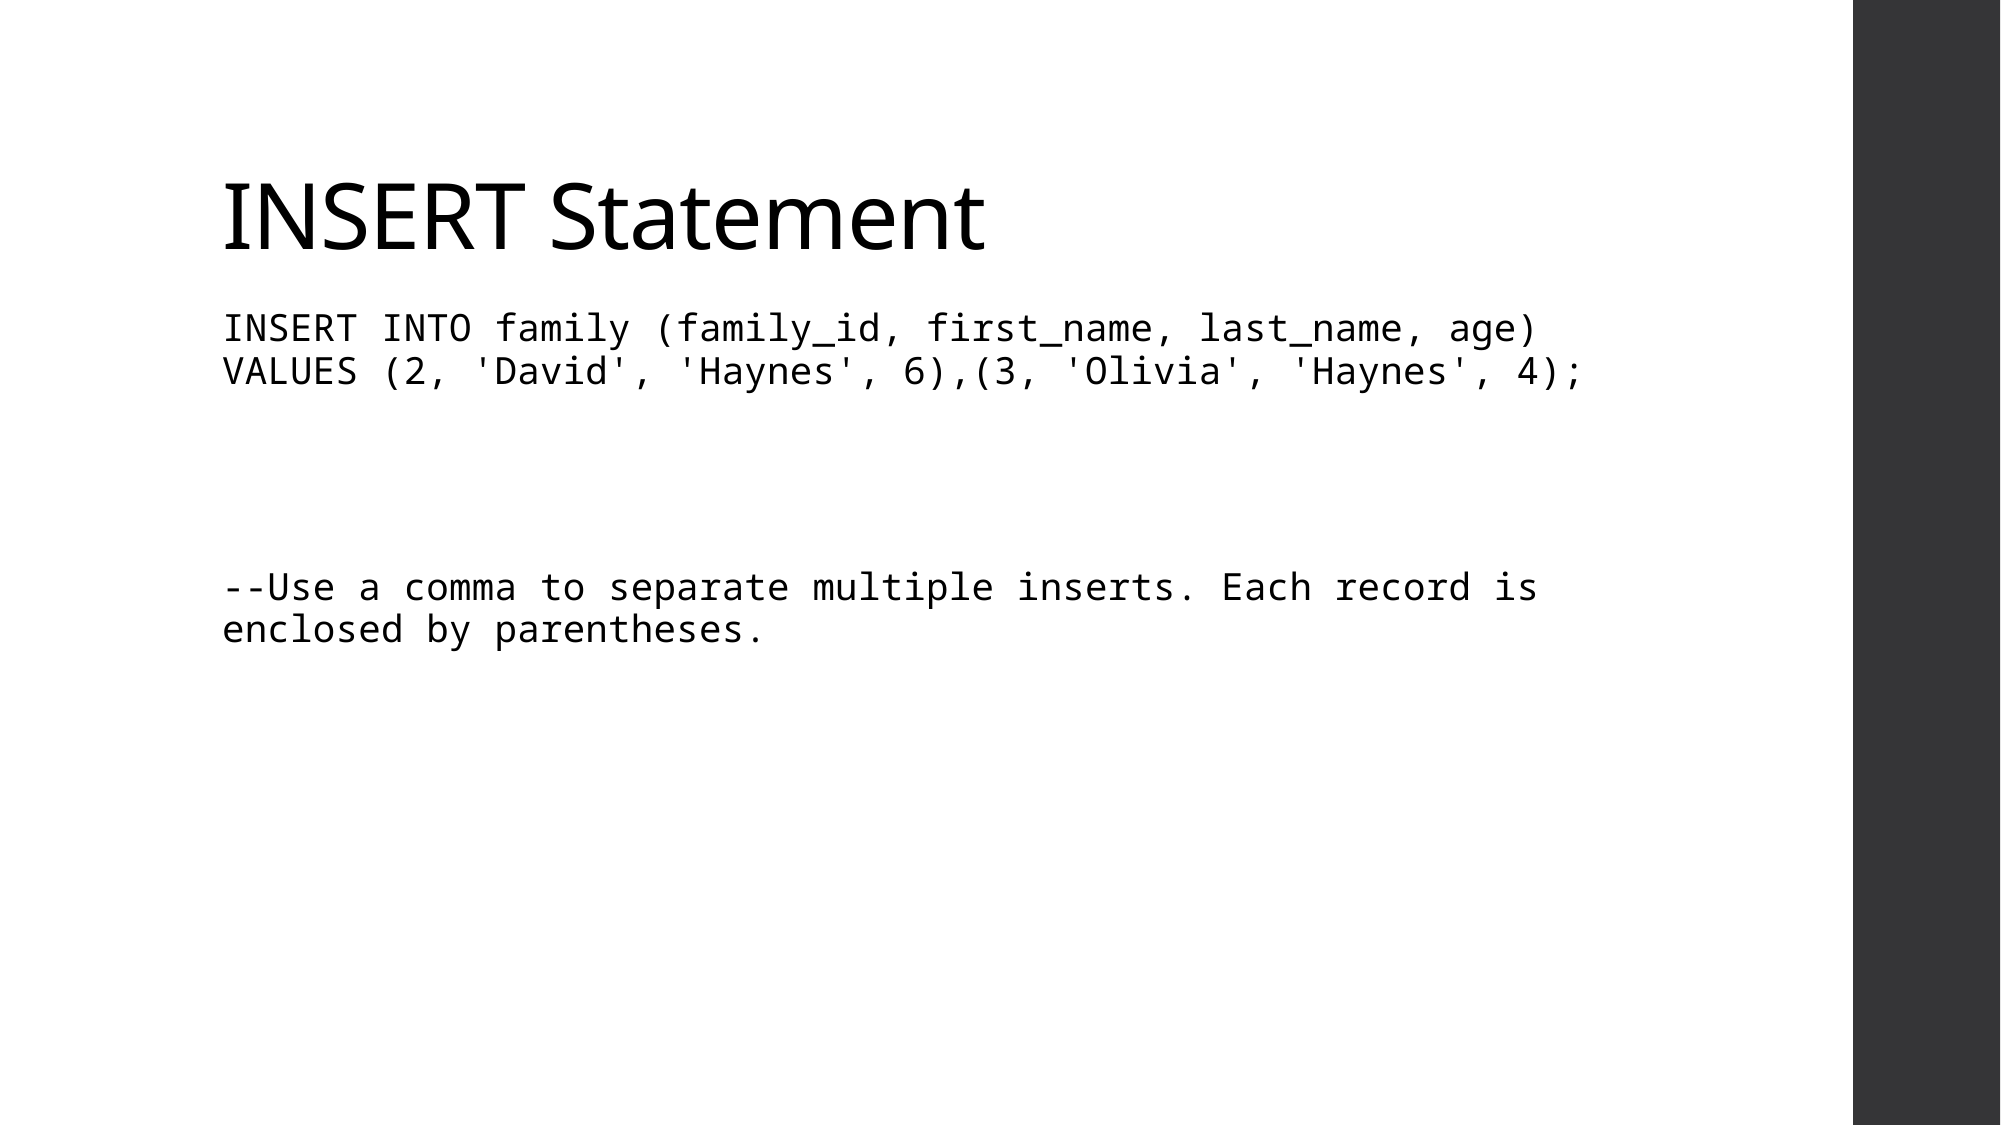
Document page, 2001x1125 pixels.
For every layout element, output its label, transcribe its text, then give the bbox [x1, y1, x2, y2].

list INSERT INTO family (family_id, first_name, last_name, age) VALUES (2, 'David', 'Haynes', 6),(3, 'Olivia', 'Haynes', 4); --Use a comma to separate multiple inserts. Each record is enclosed by parentheses. [206, 299, 1617, 1014]
title INSERT Statement [206, 60, 1797, 278]
